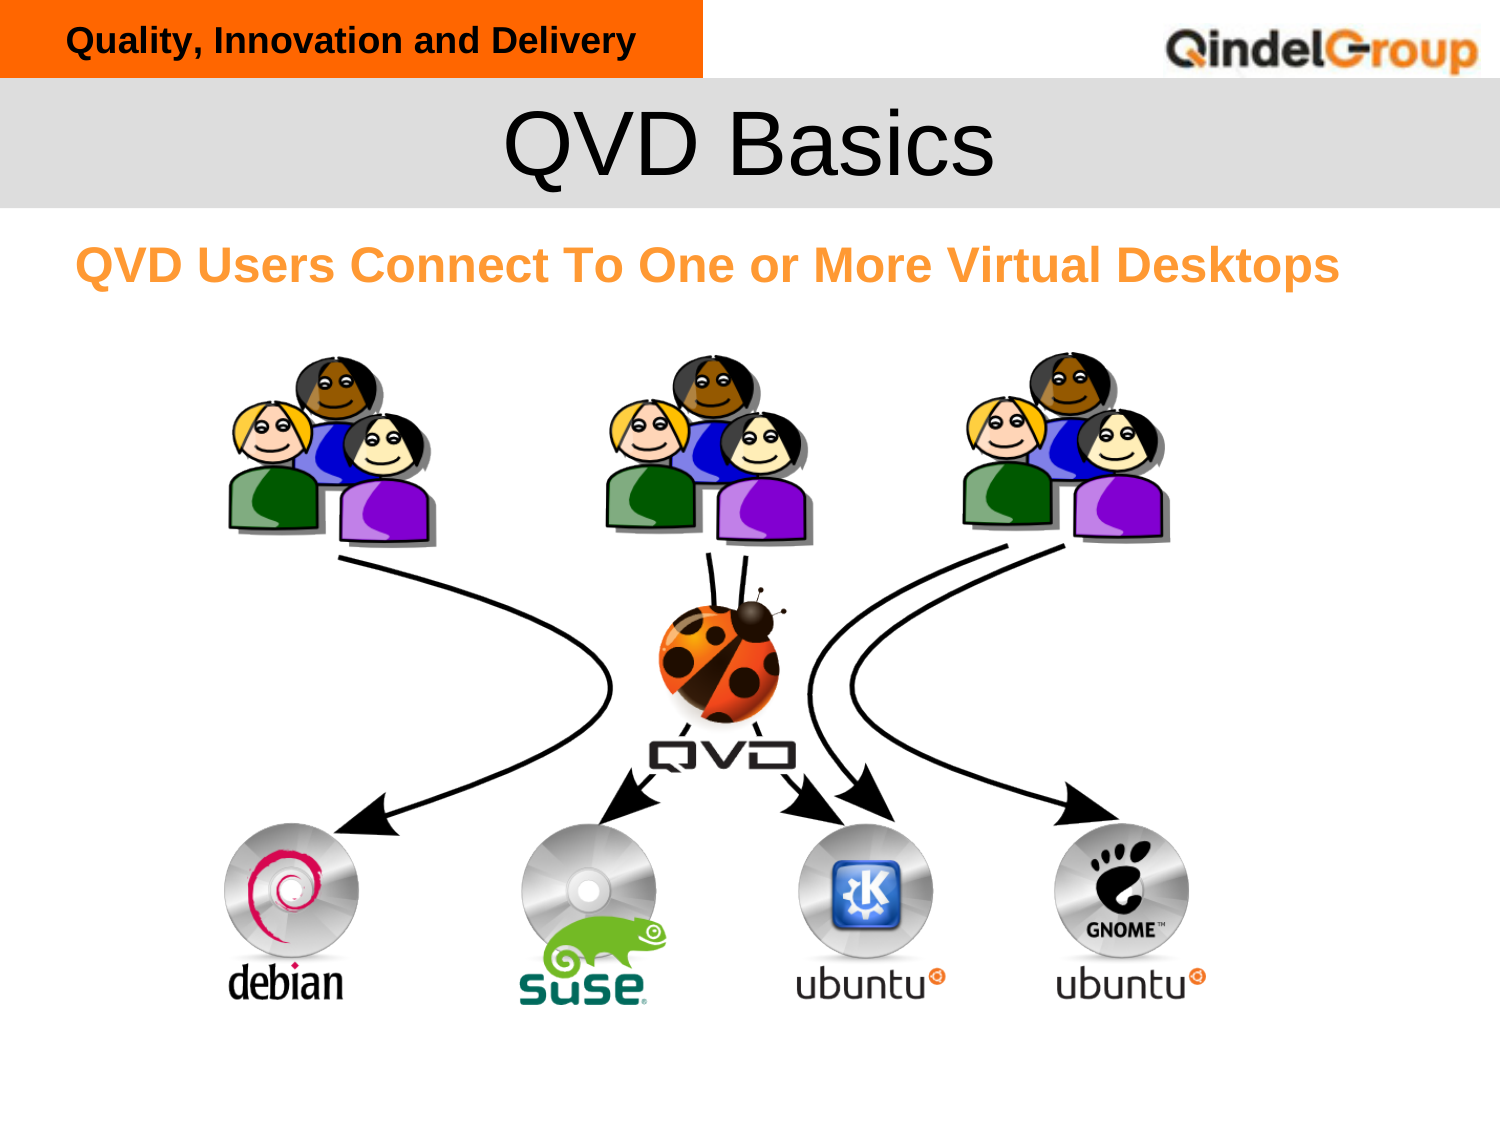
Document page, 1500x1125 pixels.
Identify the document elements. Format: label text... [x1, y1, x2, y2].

picture [224, 352, 1206, 1006]
title QVD Basics [75, 45, 1426, 224]
picture [1163, 23, 1481, 78]
text_box QVD Users Connect To One or More Virtual Desktops [60, 224, 1426, 351]
